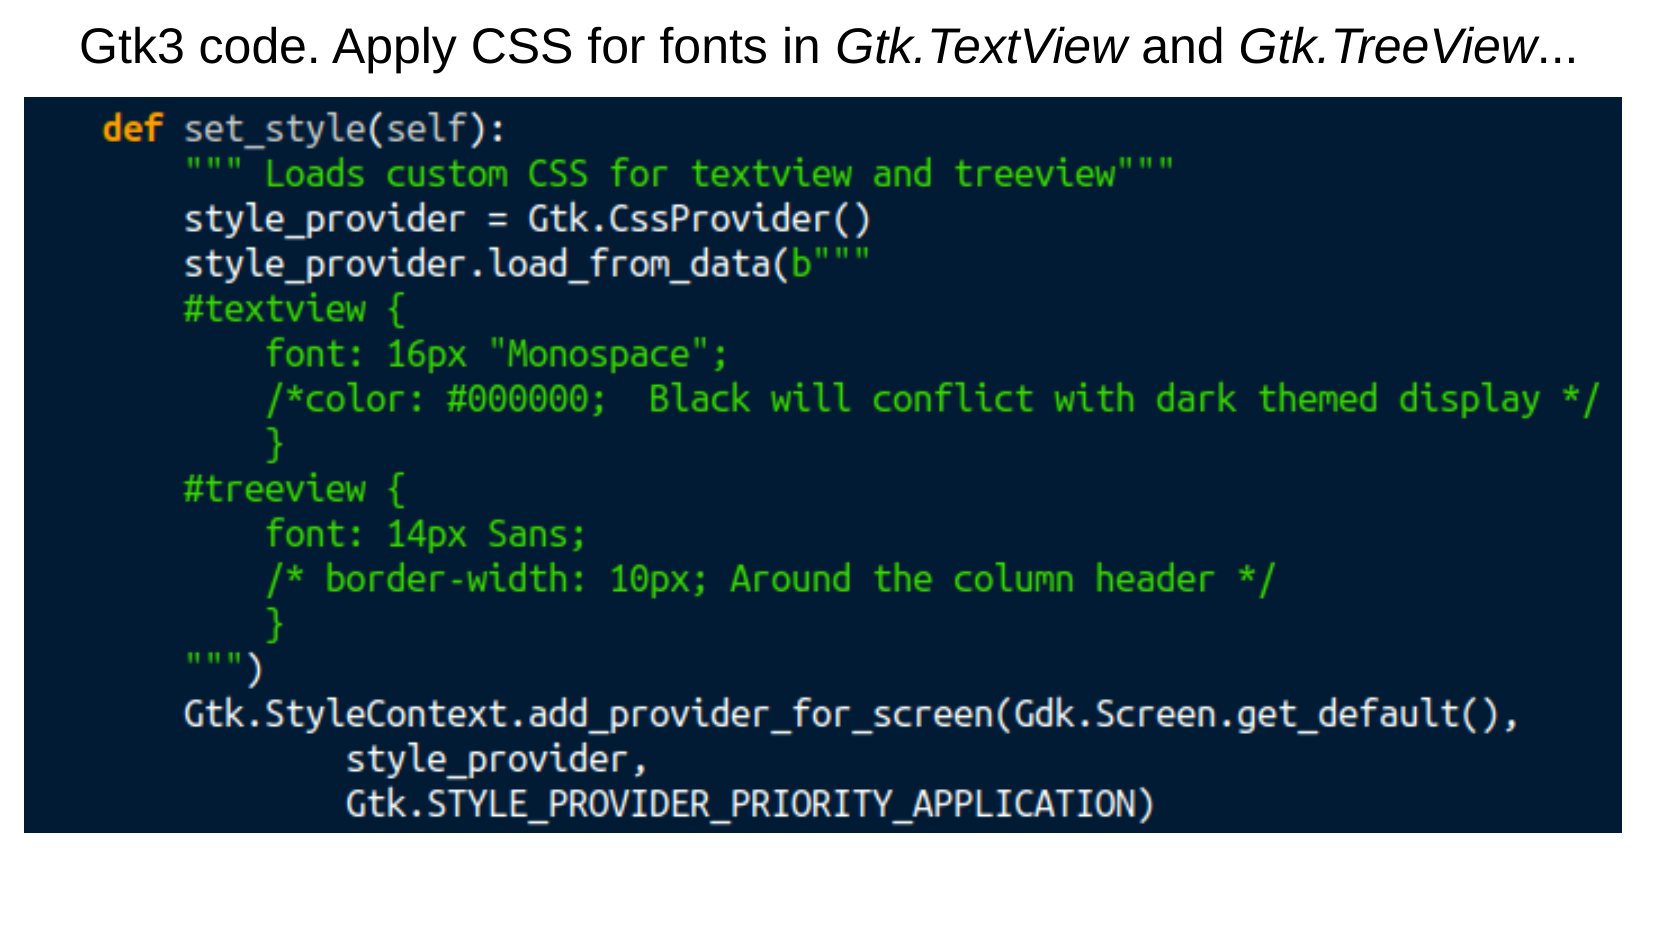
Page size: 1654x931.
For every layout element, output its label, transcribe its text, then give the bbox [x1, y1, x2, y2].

list Gtk3 code. Apply CSS for fonts in Gtk.TextView and Gtk.TreeView... [79, 18, 1622, 97]
picture [24, 97, 1622, 833]
